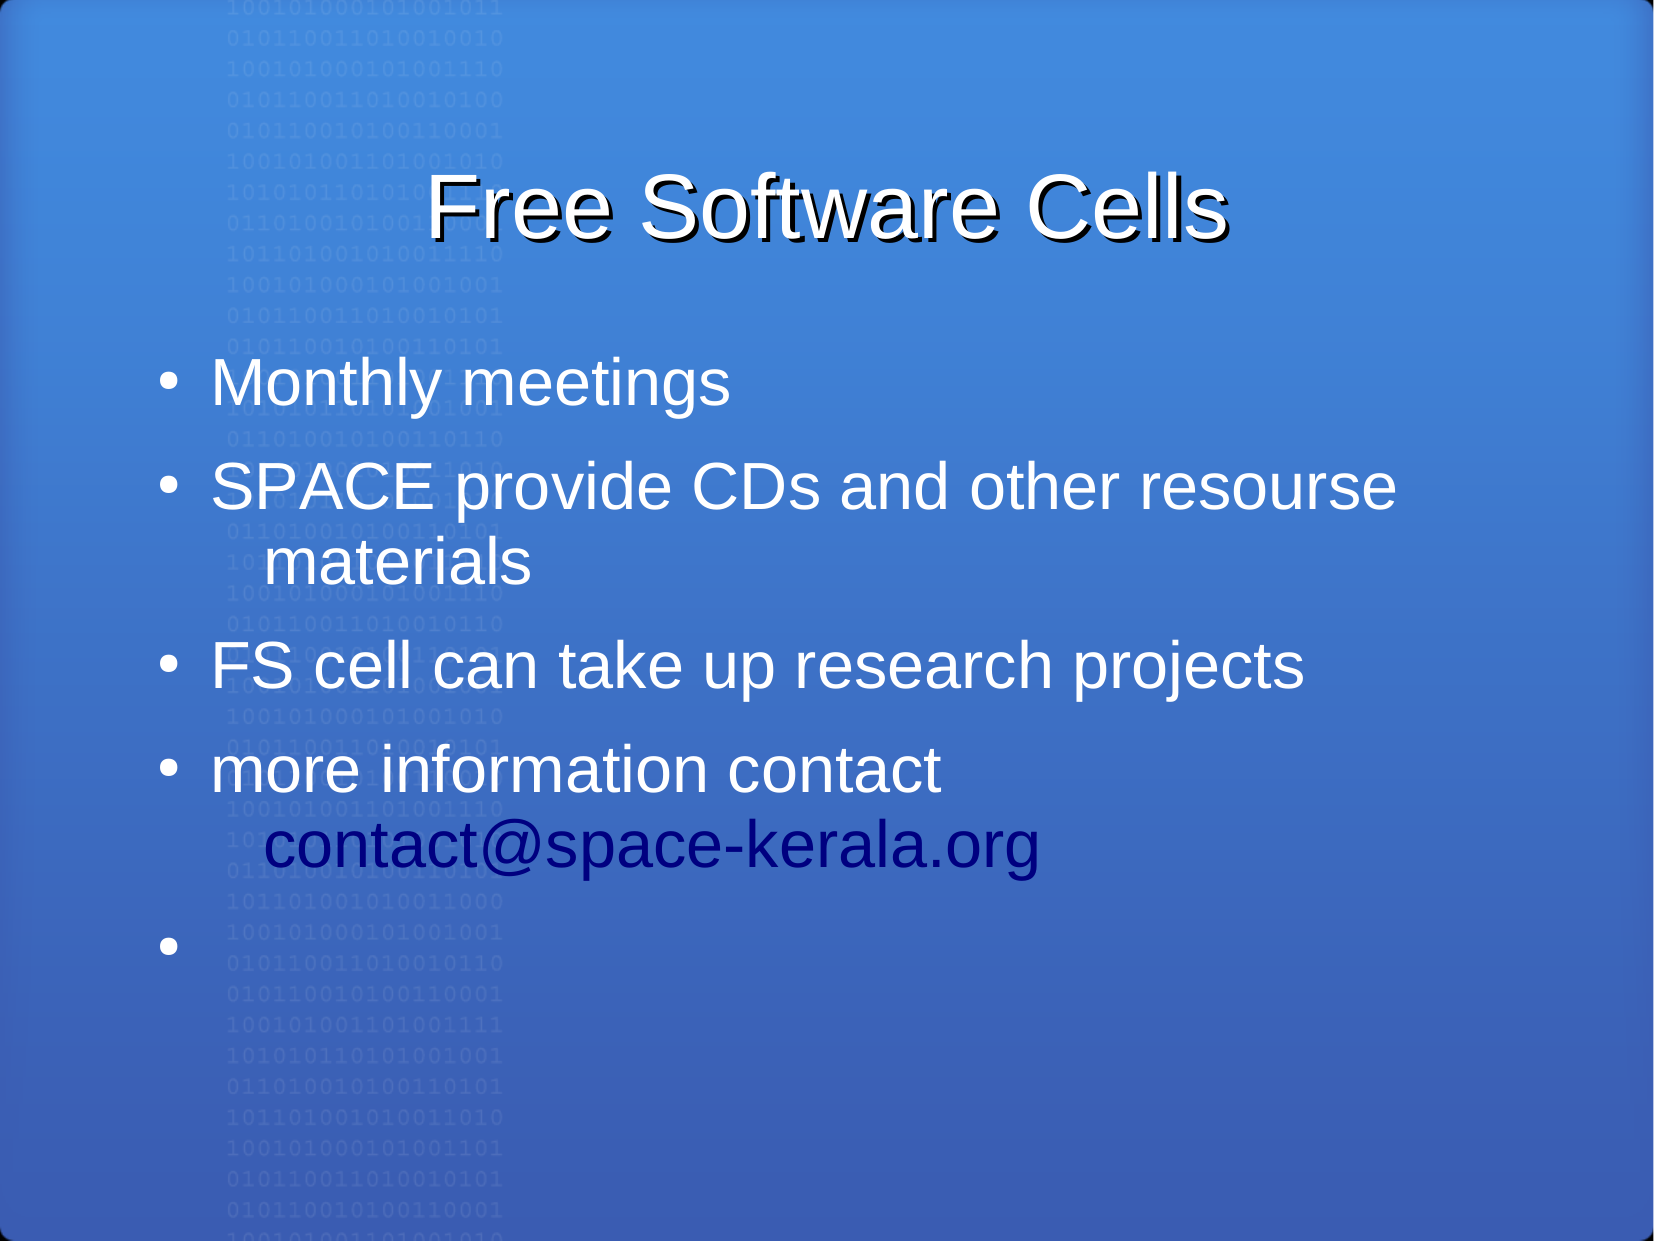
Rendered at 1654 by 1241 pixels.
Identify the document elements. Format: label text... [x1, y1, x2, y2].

title Free Software Cells [121, 102, 1534, 311]
picture [0, 0, 1654, 1241]
list Monthly meetings SPACE provide CDs and other resourse materials FS cell can take up research projects more information contact contact@space-kerala.org [121, 344, 1534, 1127]
